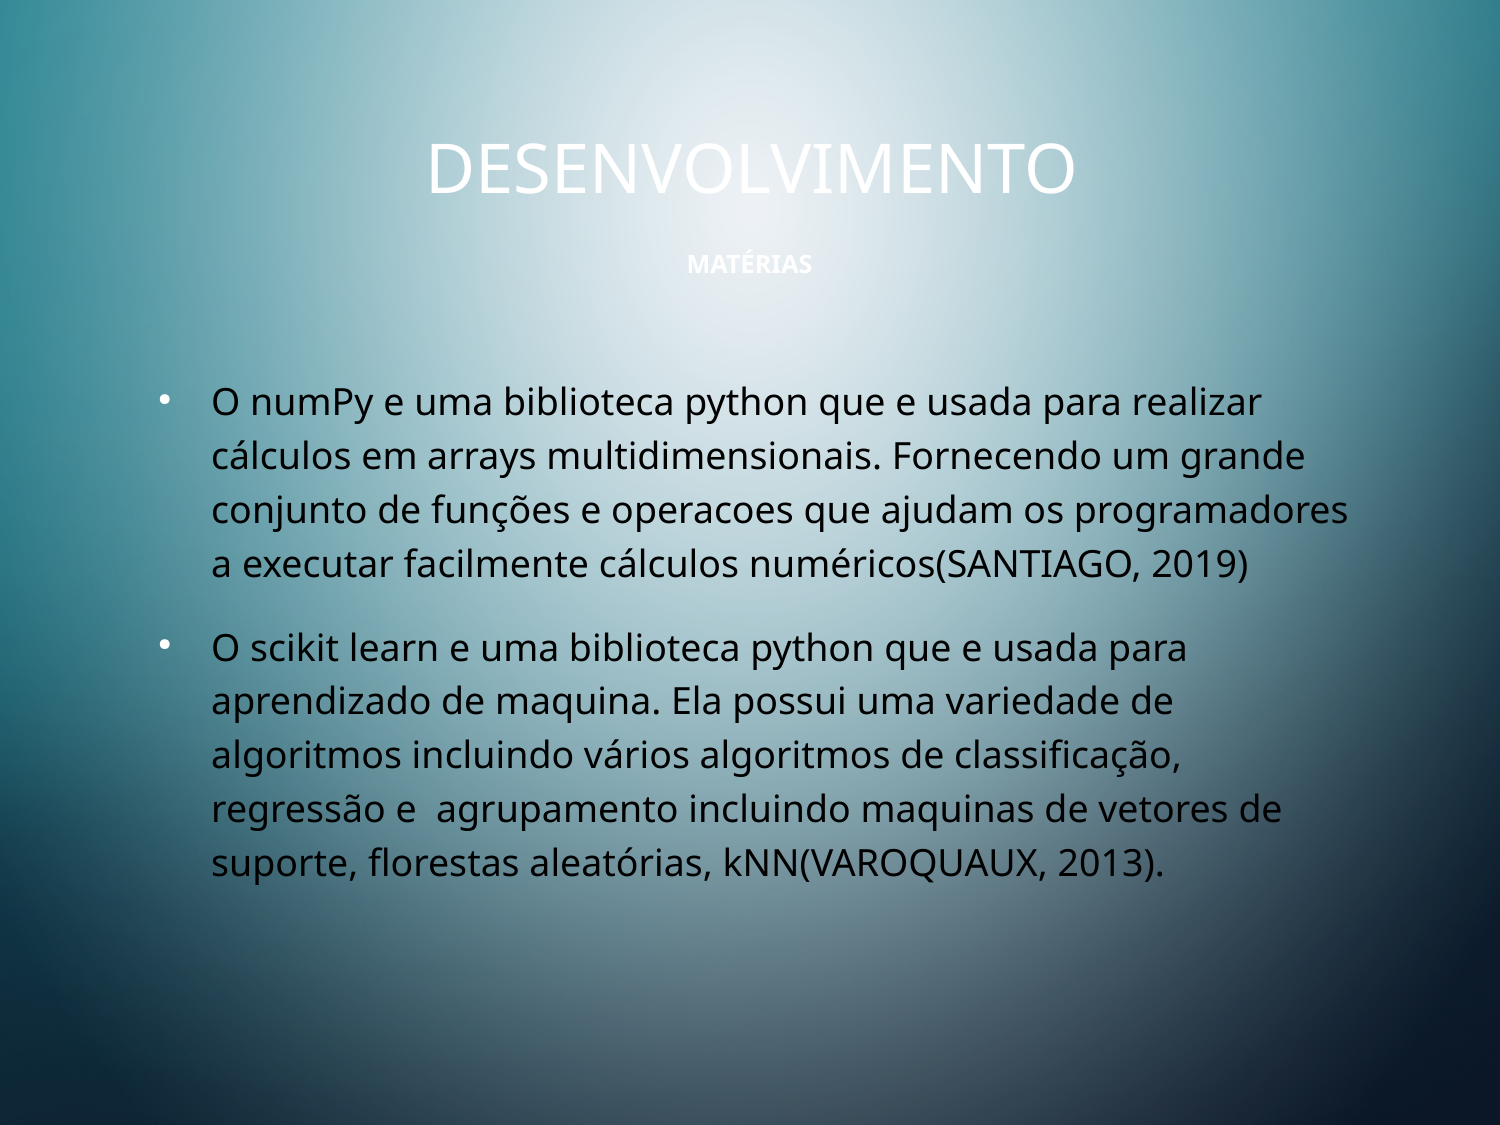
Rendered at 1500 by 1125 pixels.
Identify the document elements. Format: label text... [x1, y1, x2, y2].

title matérias [140, 216, 1360, 317]
picture [0, 0, 1500, 1125]
title Desenvolvimento [151, 106, 1371, 237]
list O numPy e uma biblioteca python que e usada para realizar cálculos em arrays multidimensionais. Fornecendo um grande conjunto de funções e operacoes que ajudam os programadores a executar facilmente cálculos numéricos(SANTIAGO, 2019) O scikit learn e uma biblioteca python que e usada para aprendizado de maquina. Ela possui uma variedade de algoritmos incluindo vários algoritmos de classificação, regressão e agrupamento incluindo maquinas de vetores de suporte, florestas aleatórias, kNN(VAROQUAUX, 2013). [140, 369, 1360, 951]
